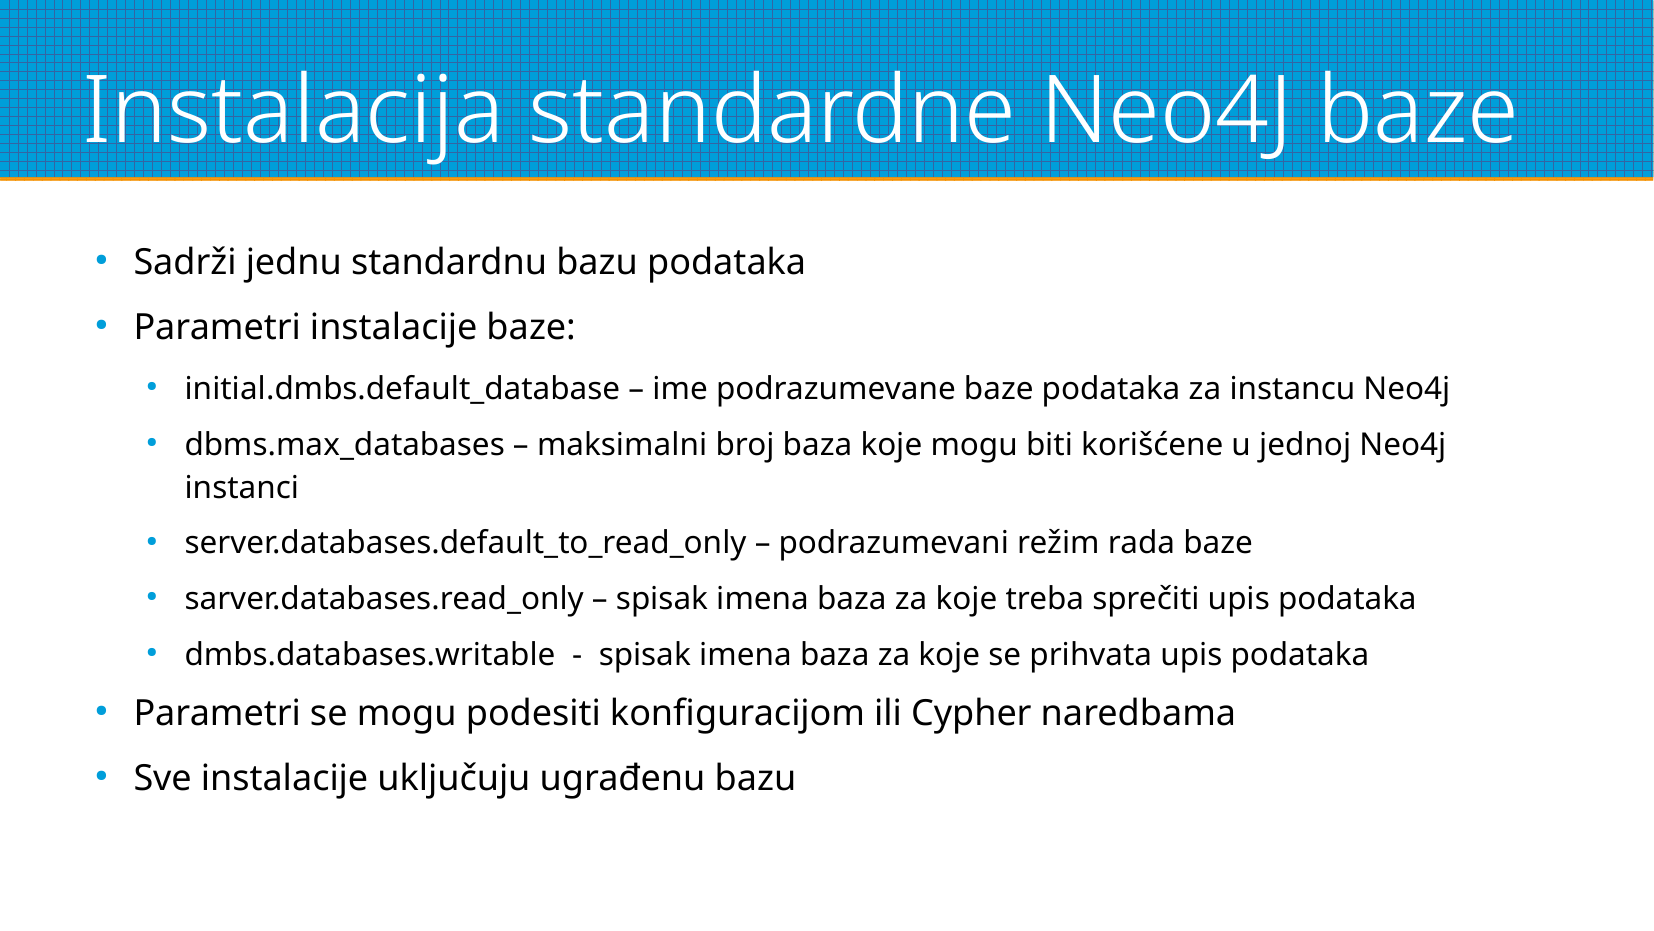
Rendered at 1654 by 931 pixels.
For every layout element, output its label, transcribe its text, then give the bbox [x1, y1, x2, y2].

list Sadrži jednu standardnu bazu podataka Parametri instalacije baze: initial.dmbs.default_database – ime podrazumevane baze podataka za instancu Neo4j dbms.max_databases – maksimalni broj baza koje mogu biti korišćene u jednoj Neo4j instanci server.databases.default_to_read_only – podrazumevani režim rada baze sarver.databases.read_only – spisak imena baza za koje treba sprečiti upis podataka dmbs.databases.writable - spisak imena baza za koje se prihvata upis podataka Parametri se mogu podesiti konfiguracijom ili Cypher naredbama Sve instalacije uključuju ugrađenu bazu [82, 236, 1563, 811]
title Instalacija standardne Neo4J baze [82, 14, 1571, 171]
